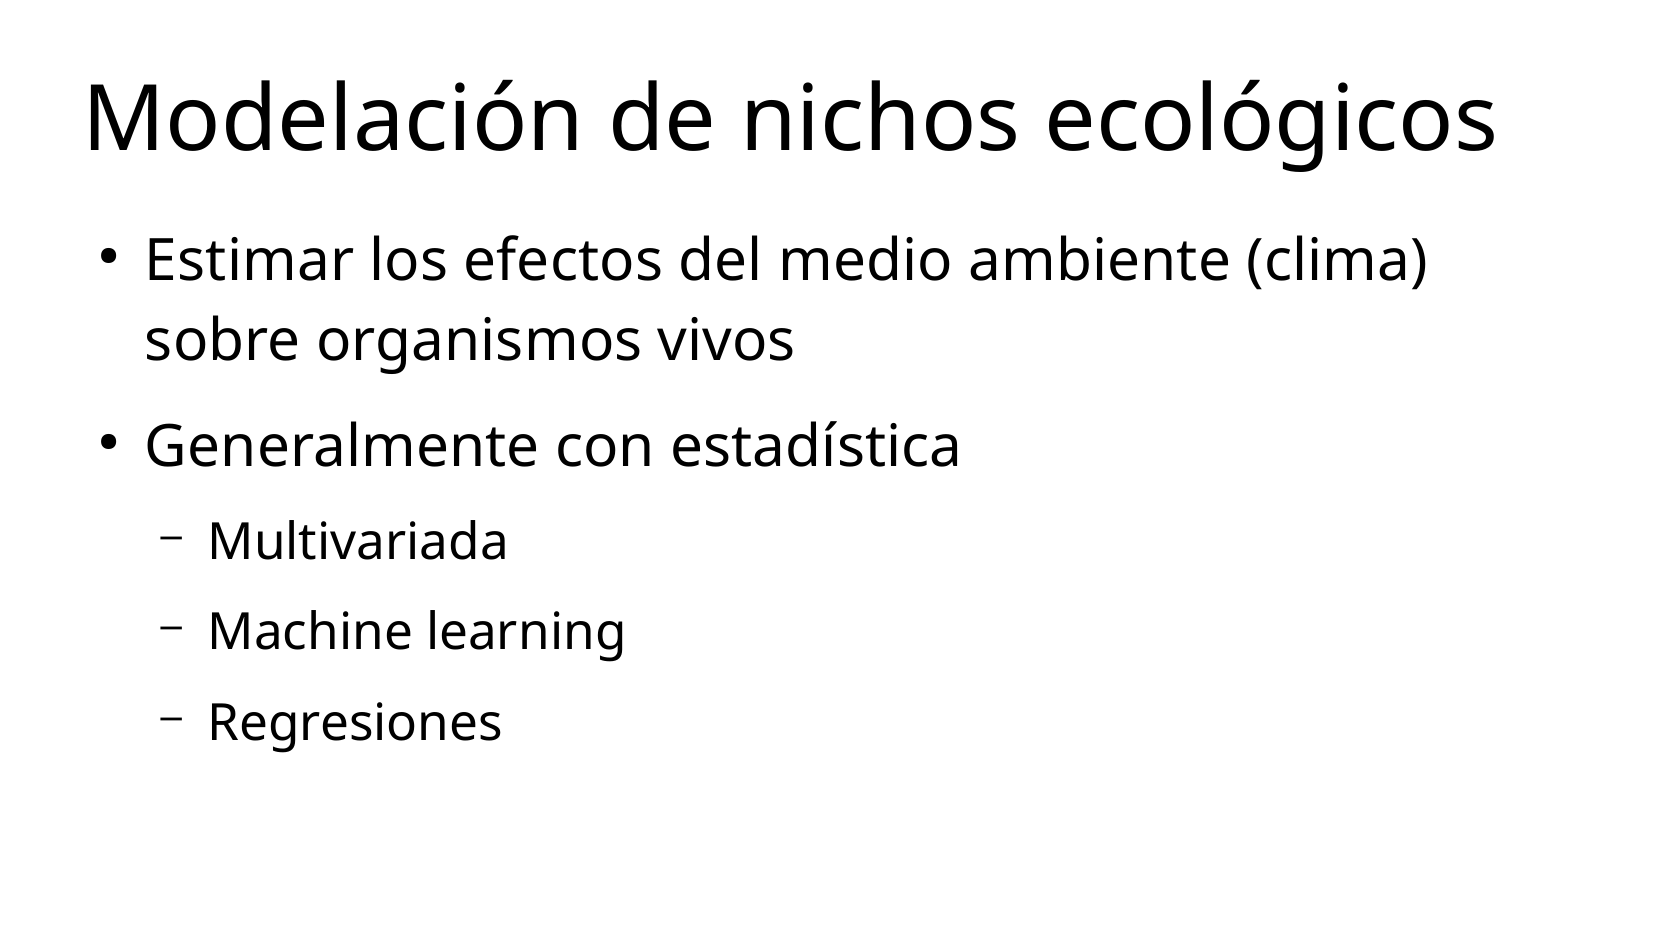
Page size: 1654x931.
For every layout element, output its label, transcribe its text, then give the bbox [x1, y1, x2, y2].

list Estimar los efectos del medio ambiente (clima) sobre organismos vivos Generalmente con estadística Multivariada Machine learning Regresiones [82, 217, 1571, 758]
title Modelación de nichos ecológicos [82, 37, 1571, 193]
